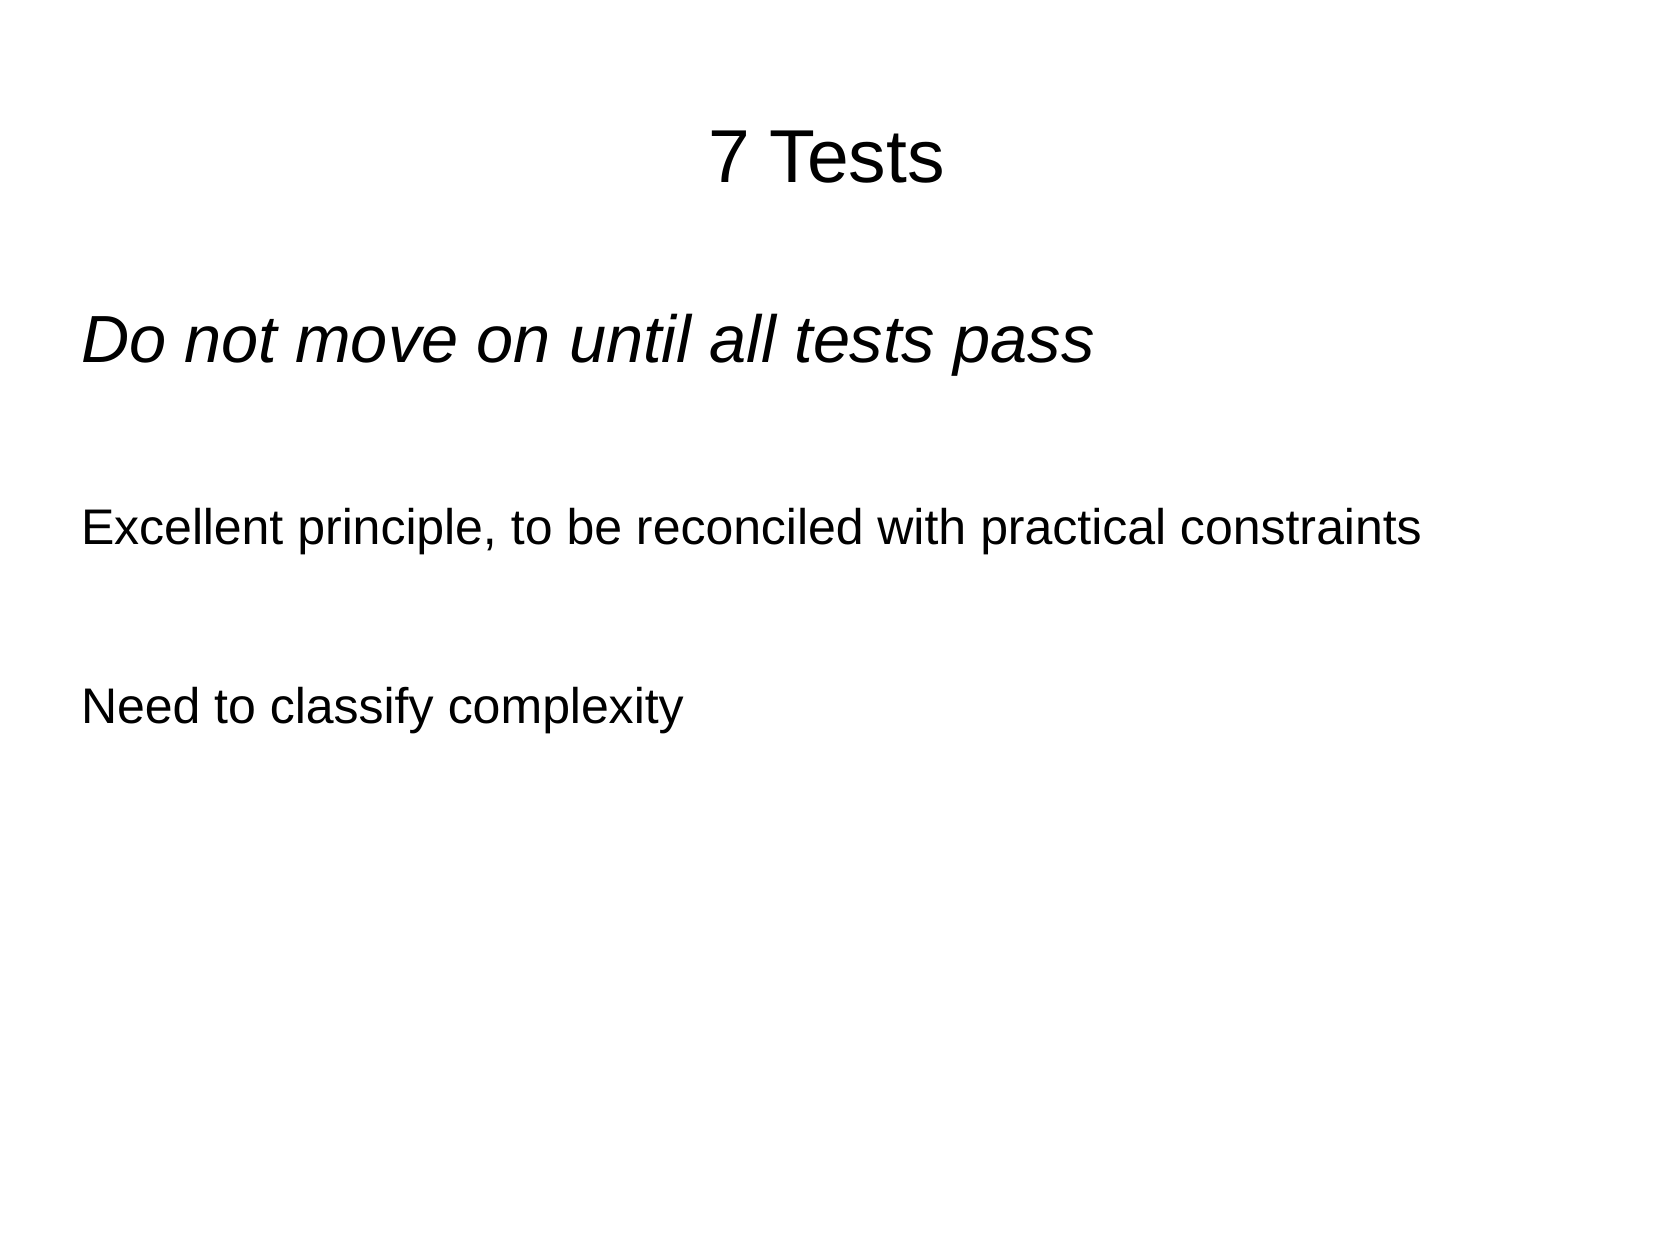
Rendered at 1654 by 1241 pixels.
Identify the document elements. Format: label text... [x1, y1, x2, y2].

list Do not move on until all tests pass Excellent principle, to be reconciled with practical constraints Need to classify complexity [81, 295, 1570, 993]
title 7 Tests [82, 49, 1571, 257]
